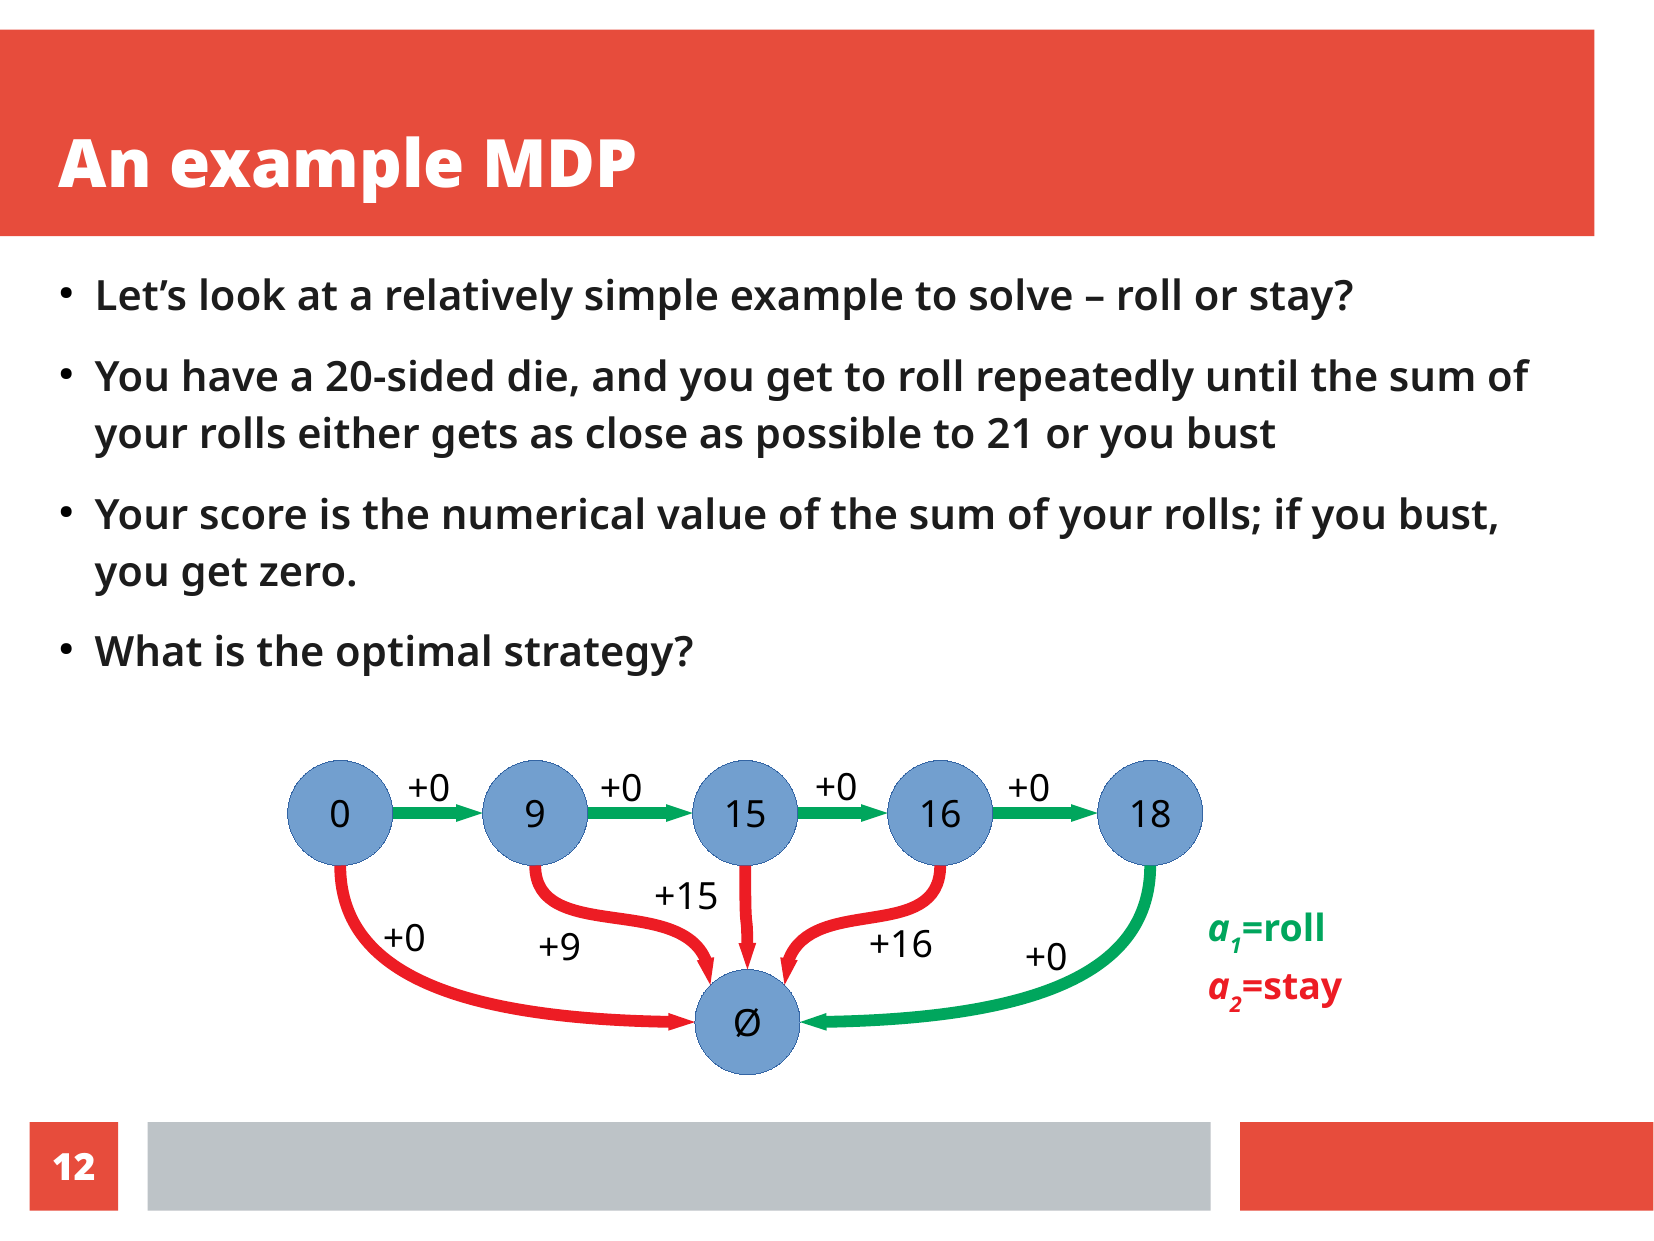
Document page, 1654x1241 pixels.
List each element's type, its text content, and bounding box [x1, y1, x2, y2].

list Let’s look at a relatively simple example to solve – roll or stay? You have a 20-sided die, and you get to roll repeatedly until the sum of your rolls either gets as close as possible to 21 or you bust Your score is the numerical value of the sum of your rolls; if you bust, you get zero. What is the optimal strategy? [59, 265, 1565, 751]
text_box +15 [639, 862, 749, 921]
text_box 18 [1097, 760, 1203, 866]
text_box +0 [1009, 922, 1095, 982]
text_box +0 [800, 752, 886, 812]
text_box Ø [694, 969, 800, 1075]
text_box a1=roll a2=stay [1192, 893, 1433, 1013]
text_box +0 [992, 754, 1078, 813]
text_box 15 [692, 760, 798, 866]
text_box +0 [368, 903, 454, 963]
text_box 16 [887, 760, 993, 866]
text_box +0 [585, 754, 670, 813]
text_box 0 [287, 760, 393, 866]
title An example MDP [59, 59, 1595, 207]
text_box 9 [482, 760, 588, 866]
text_box +16 [854, 910, 963, 969]
text_box +9 [523, 913, 609, 972]
text_box +0 [392, 754, 478, 813]
